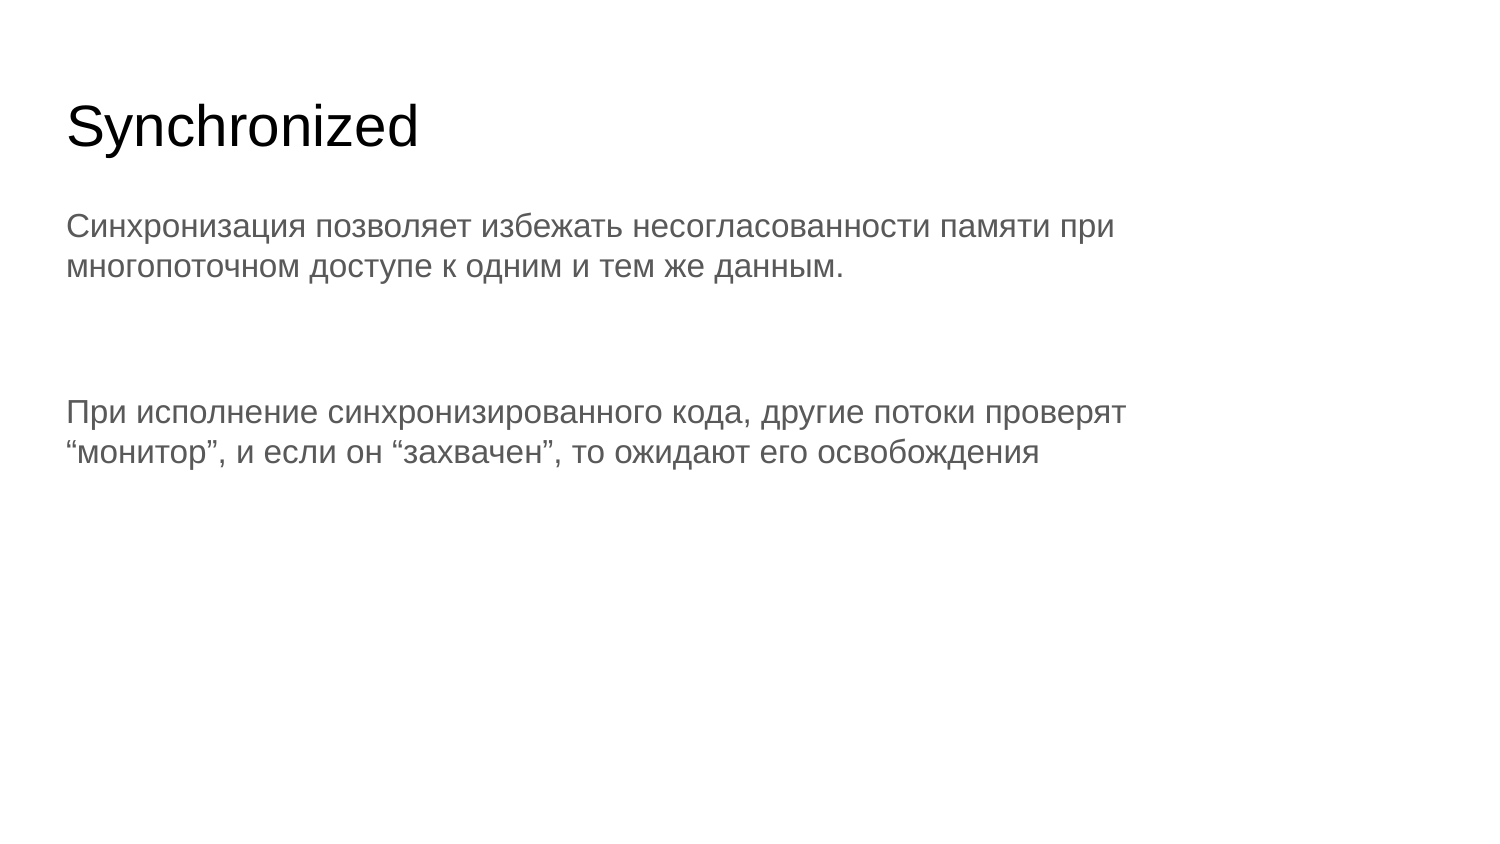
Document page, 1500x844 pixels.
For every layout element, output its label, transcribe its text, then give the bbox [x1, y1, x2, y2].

list Синхронизация позволяет избежать несогласованности памяти при многопоточном доступе к одним и тем же данным. При исполнение синхронизированного кода, другие потоки проверят “монитор”, и если он “захвачен”, то ожидают его освобождения [51, 189, 1284, 750]
title Synchronized [51, 72, 1449, 167]
